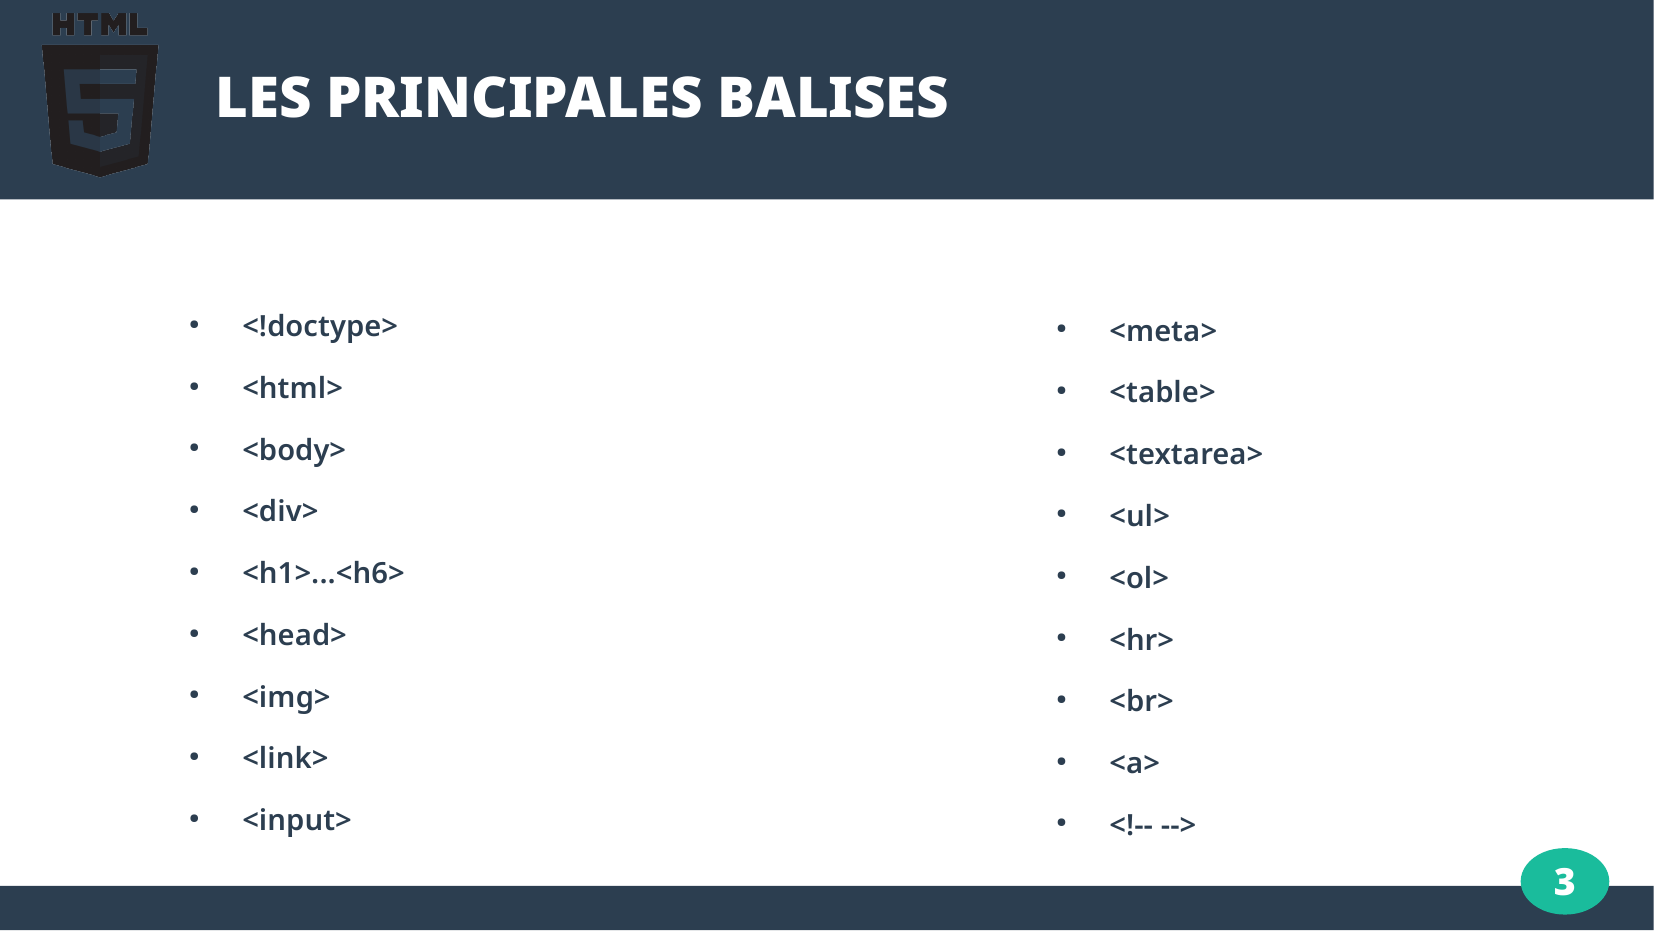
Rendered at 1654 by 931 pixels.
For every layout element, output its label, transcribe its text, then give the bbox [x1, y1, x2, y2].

title LES PRINCIPALES BALISES [200, 37, 1601, 155]
list <meta> <table> <textarea> <ul> <ol> <hr> <br> <a> <!-- --> [909, 248, 1264, 869]
picture [11, 6, 189, 184]
list <!doctype> <html> <body> <div> <h1>...<h6> <head> <img> <link> <input> [59, 243, 414, 864]
